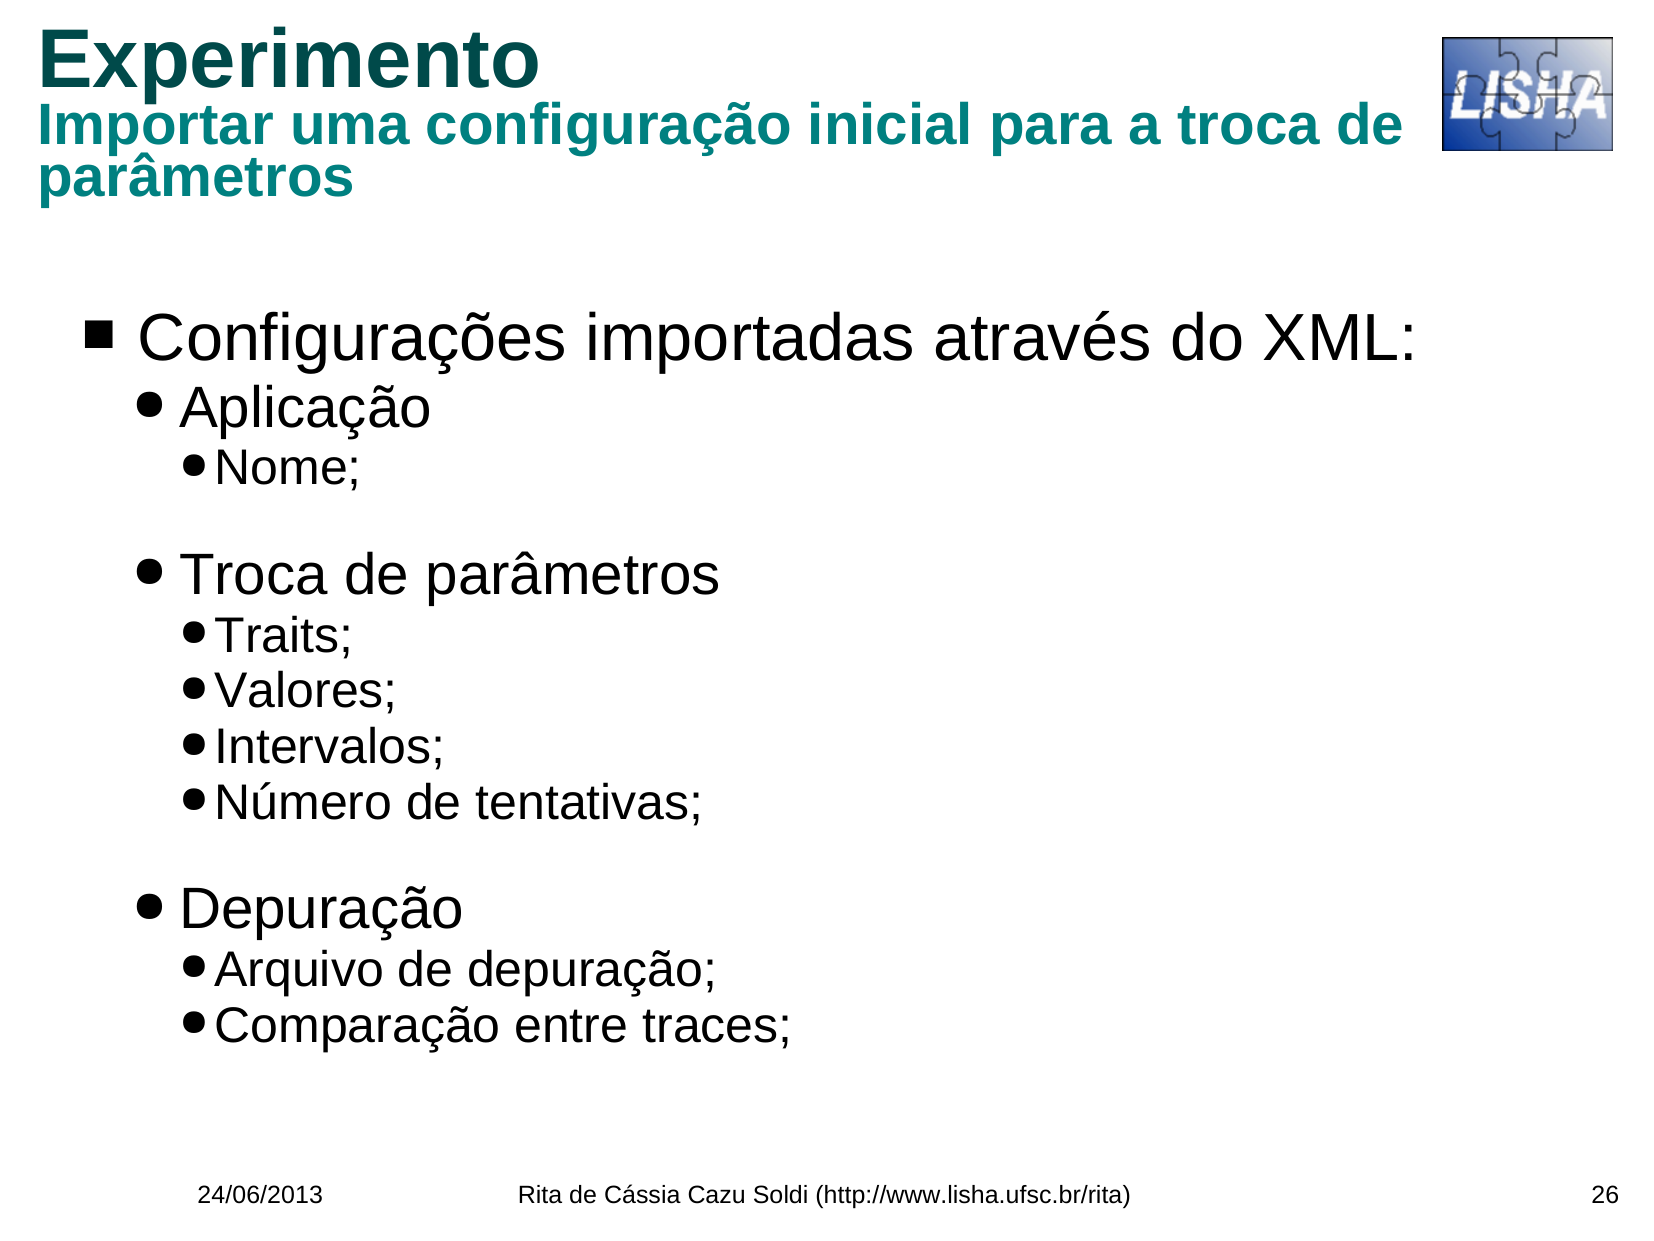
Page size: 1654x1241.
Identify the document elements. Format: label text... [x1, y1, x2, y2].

list Configurações importadas através do XML: Aplicação Nome; Troca de parâmetros Traits; Valores; Intervalos; Número de tentativas; Depuração Arquivo de depuração; Comparação entre traces; [37, 225, 1613, 1163]
picture [1442, 37, 1613, 151]
title Experimento Importar uma configuração inicial para a troca de parâmetros [37, 3, 1426, 225]
